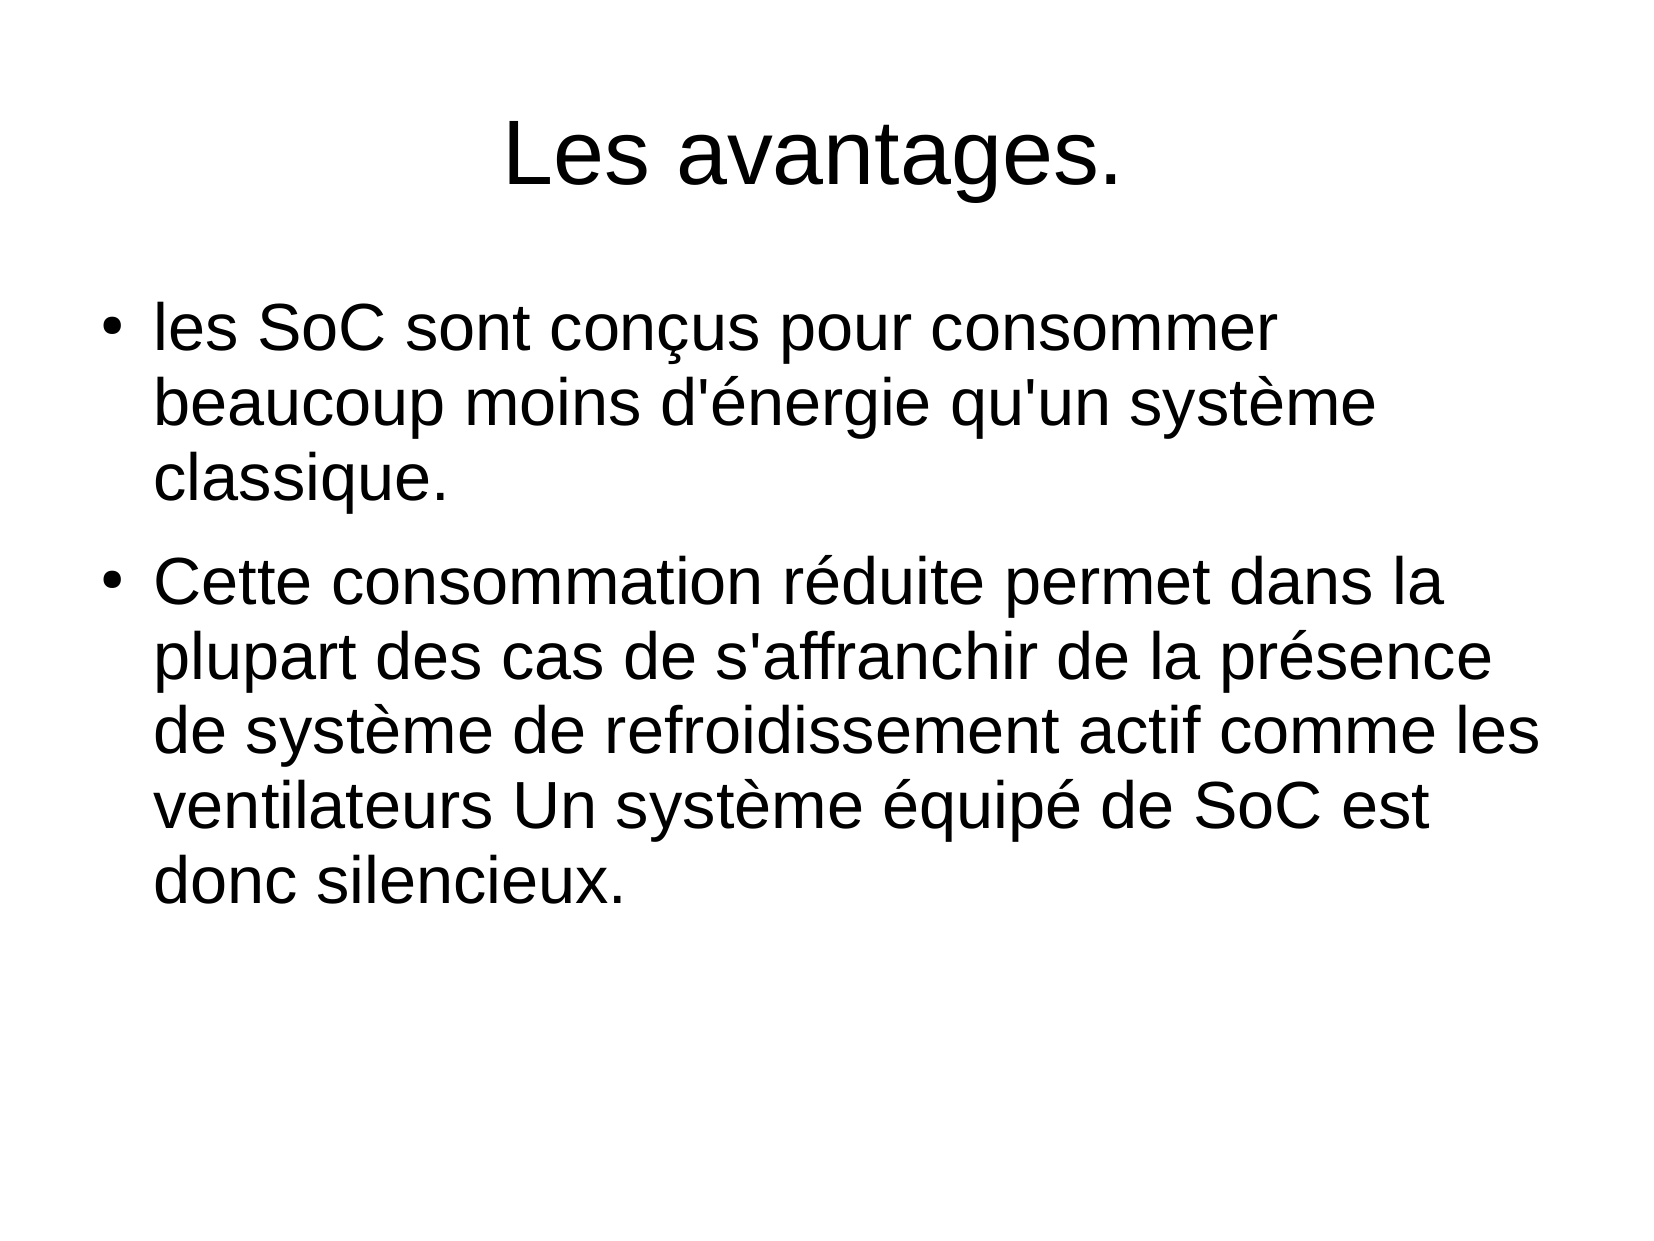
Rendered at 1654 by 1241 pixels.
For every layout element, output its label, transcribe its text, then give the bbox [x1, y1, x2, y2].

list les SoC sont conçus pour consommer beaucoup moins d'énergie qu'un système classique. Cette consommation réduite permet dans la plupart des cas de s'affranchir de la présence de système de refroidissement actif comme les ventilateurs Un système équipé de SoC est donc silencieux. [82, 290, 1571, 1109]
title Les avantages. [82, 49, 1571, 257]
